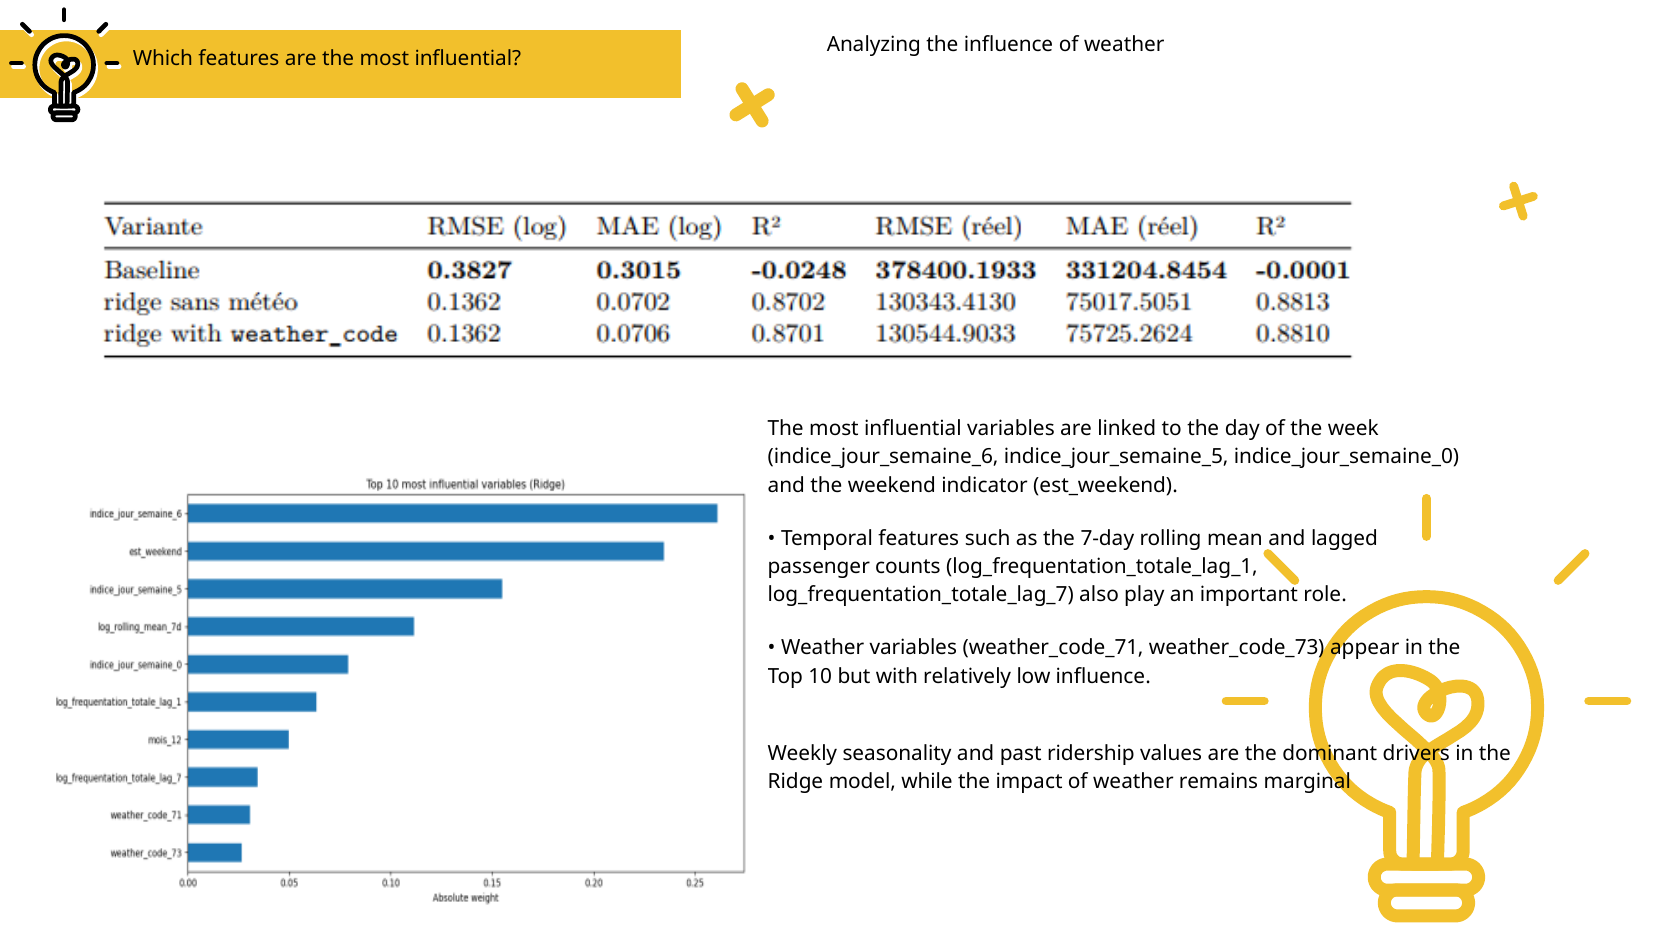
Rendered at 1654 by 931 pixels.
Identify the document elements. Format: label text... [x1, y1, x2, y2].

list The most influential variables are linked to the day of the week (indice_jour_semaine_6, indice_jour_semaine_5, indice_jour_semaine_0) and the weekend indicator (est_weekend). • Temporal features such as the 7-day rolling mean and lagged passenger counts (log_frequentation_totale_lag_1, log_frequentation_totale_lag_7) also play an important role. • Weather variables (weather_code_71, weather_code_73) appear in the Top 10 but with relatively low influence. [767, 413, 1477, 738]
subtitle Which features are the most influential? [132, 17, 677, 97]
picture [29, 466, 768, 916]
list Weekly seasonality and past ridership values are the dominant drivers in the Ridge model, while the impact of weather remains marginal [767, 738, 1536, 857]
picture [59, 177, 1388, 384]
list Analyzing the influence of weather [826, 29, 1418, 89]
